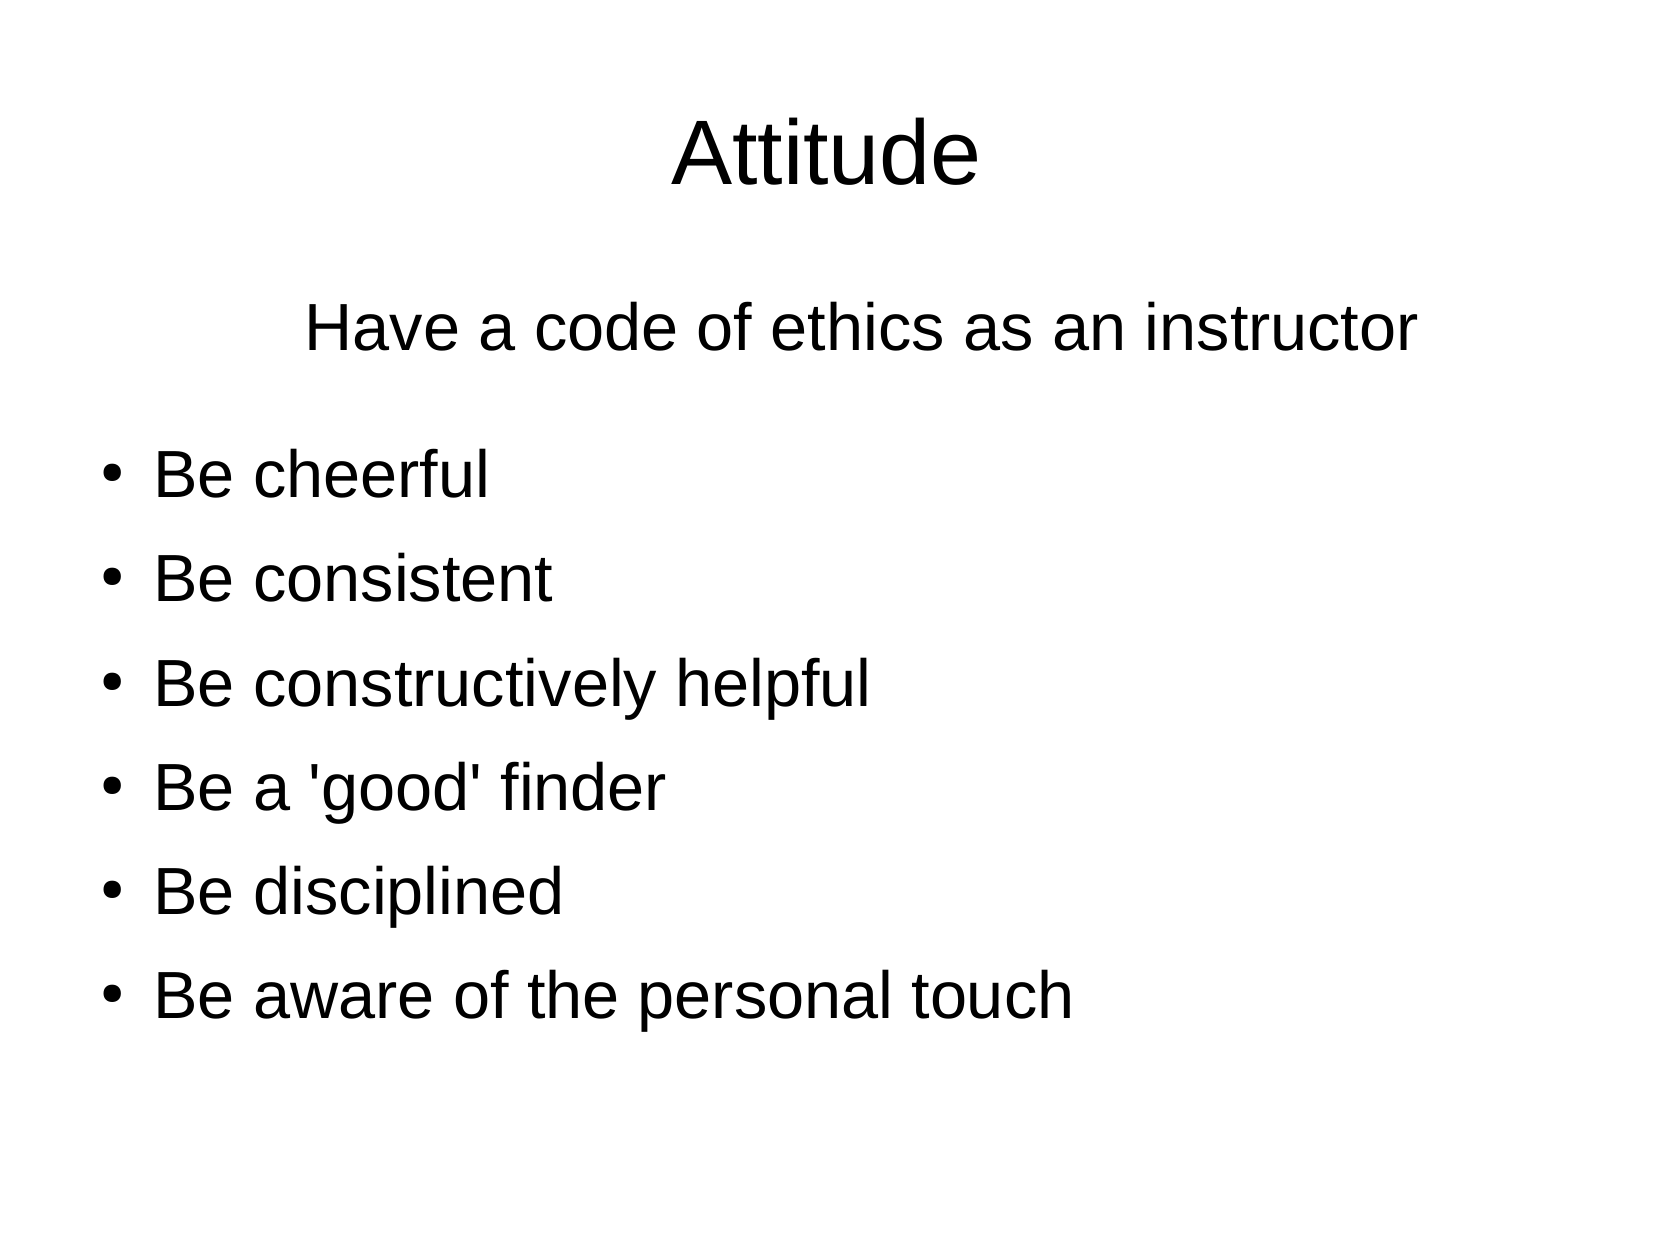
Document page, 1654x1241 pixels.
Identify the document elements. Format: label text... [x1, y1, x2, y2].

list Be cheerful Be consistent Be constructively helpful Be a 'good' finder Be disciplined Be aware of the personal touch [82, 437, 1571, 1109]
list Have a code of ethics as an instructor [82, 290, 1571, 390]
title Attitude [82, 49, 1571, 257]
